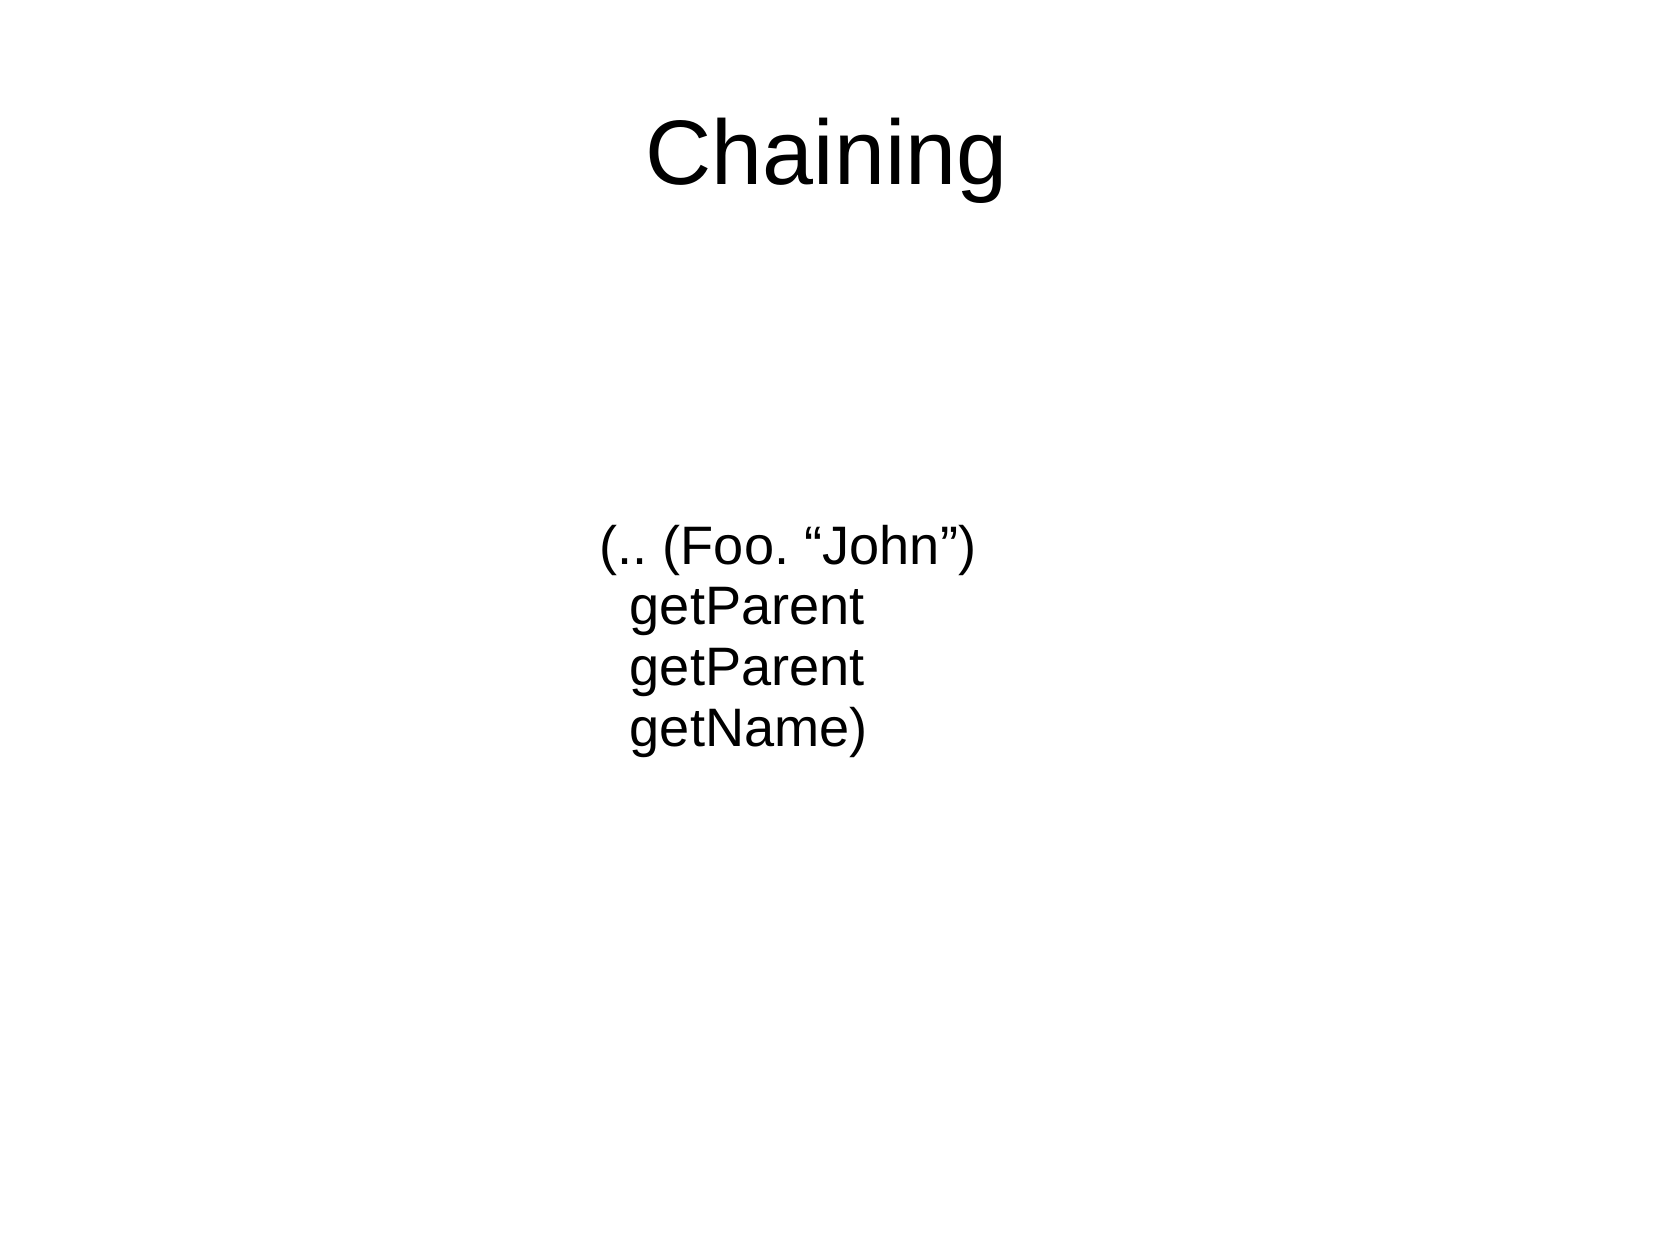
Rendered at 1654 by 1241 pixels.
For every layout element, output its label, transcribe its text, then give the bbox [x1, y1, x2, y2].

title Chaining [82, 49, 1571, 257]
text_box (.. (Foo. “John”) getParent getParent getName) [585, 508, 1007, 766]
